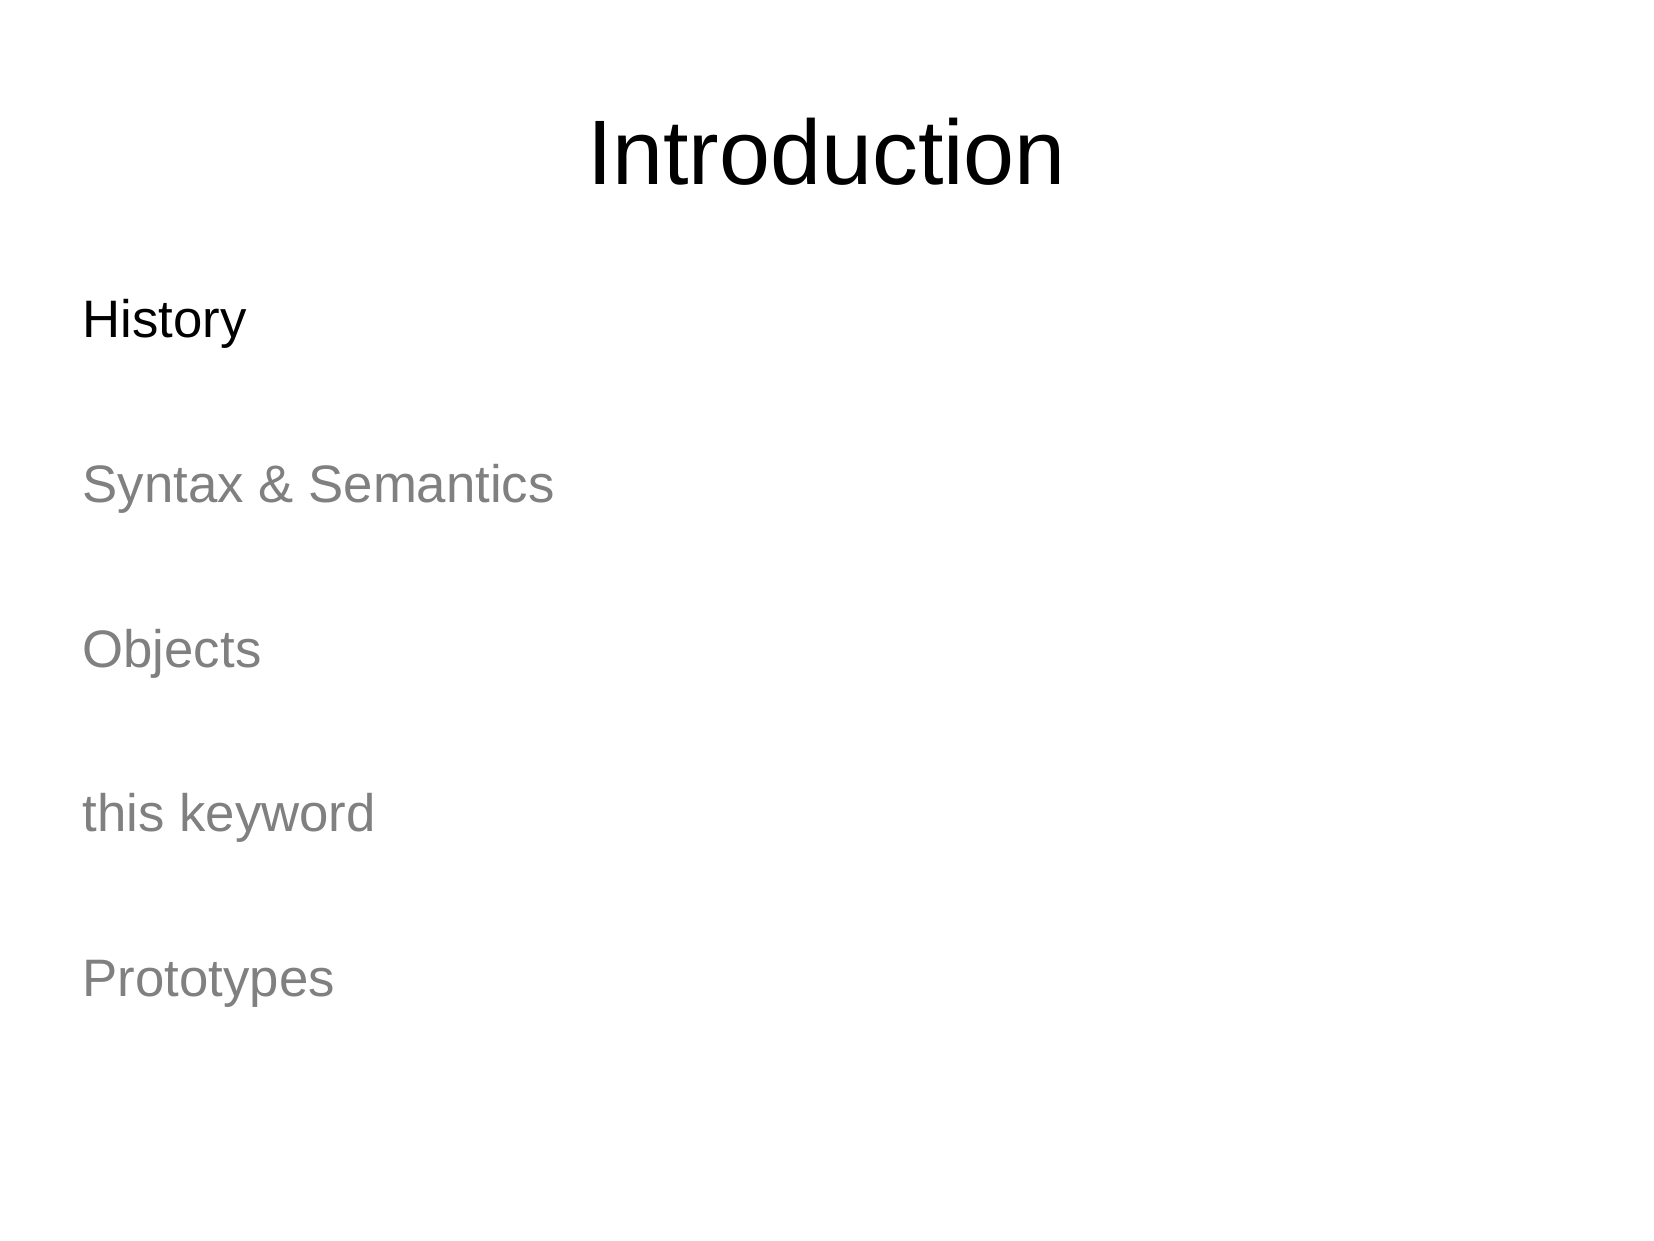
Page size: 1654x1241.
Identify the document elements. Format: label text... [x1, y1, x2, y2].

title Introduction [82, 49, 1571, 257]
list History Syntax & Semantics Objects this keyword Prototypes [82, 290, 1571, 1010]
